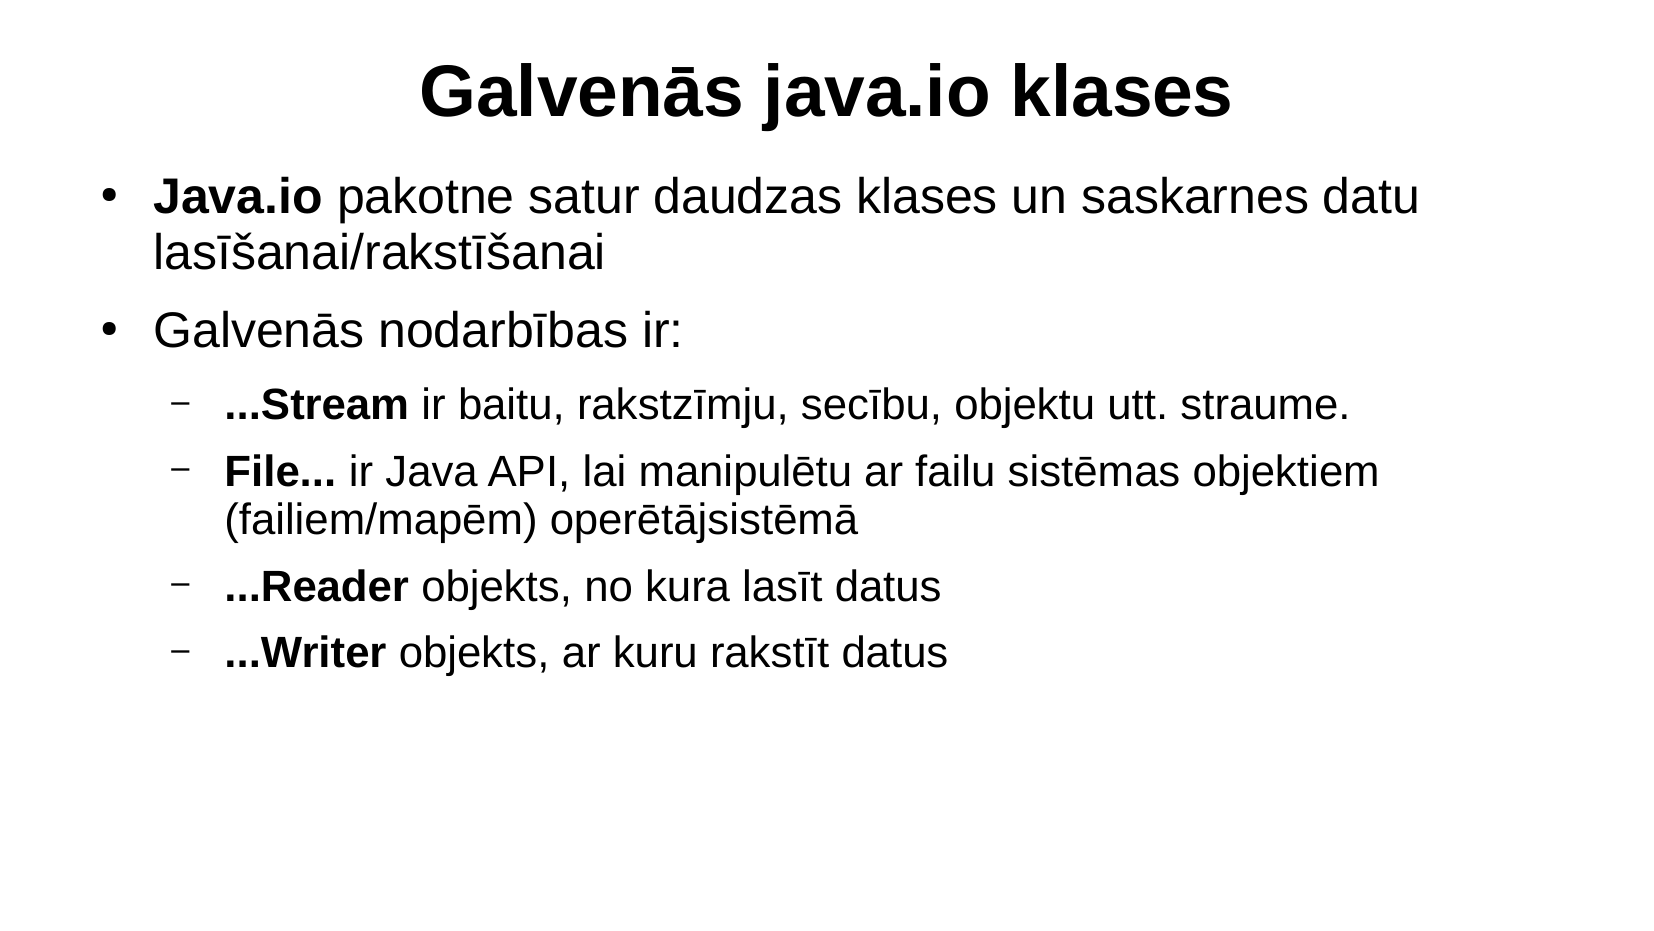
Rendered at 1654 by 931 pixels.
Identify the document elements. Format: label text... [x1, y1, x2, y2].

title Galvenās java.io klases [82, 37, 1571, 147]
list Java.io pakotne satur daudzas klases un saskarnes datu lasīšanai/rakstīšanai Galvenās nodarbības ir: ...Stream ir baitu, rakstzīmju, secību, objektu utt. straume. File... ir Java API, lai manipulētu ar failu sistēmas objektiem (failiem/mapēm) operētājsistēmā ...Reader objekts, no kura lasīt datus ...Writer objekts, ar kuru rakstīt datus [82, 168, 1538, 889]
